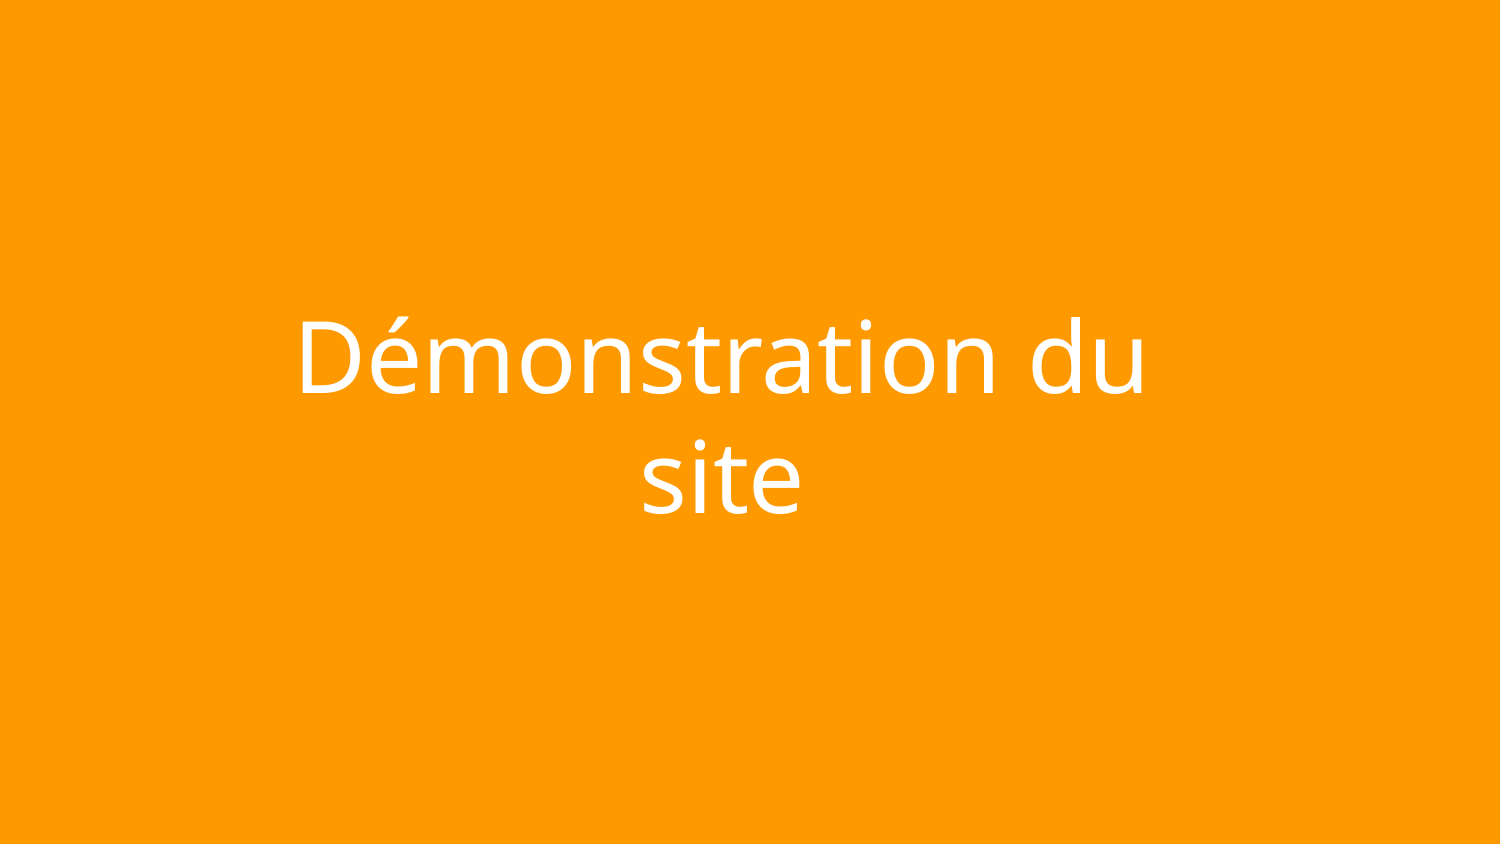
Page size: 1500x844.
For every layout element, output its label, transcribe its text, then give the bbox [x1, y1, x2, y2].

title Démonstration du site [256, 78, 1189, 750]
